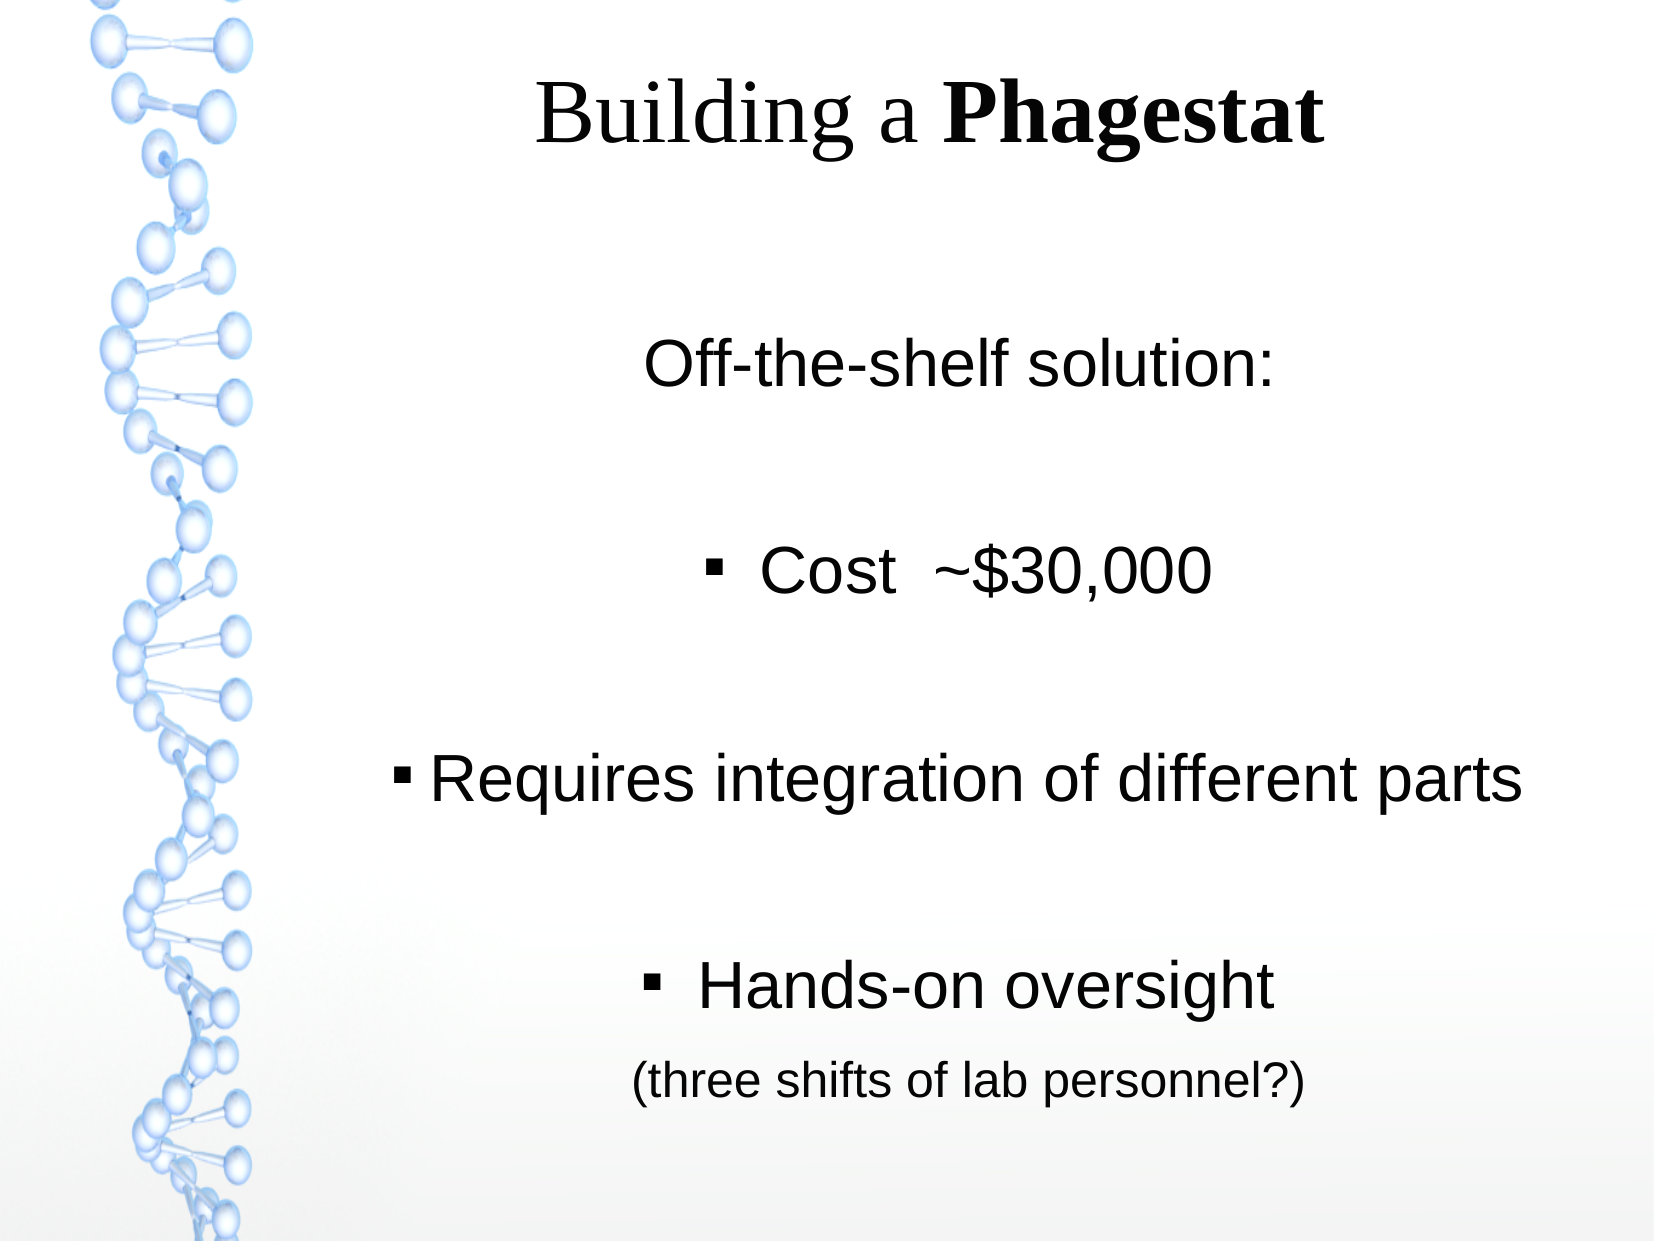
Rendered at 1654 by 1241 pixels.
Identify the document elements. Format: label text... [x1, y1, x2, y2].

title Building a Phagestat [265, 29, 1595, 193]
text_box Off-the-shelf solution: Cost ~$30,000 Requires integration of different parts Hands-on oversight (three shifts of lab personnel?) [344, 210, 1576, 1117]
picture [0, 0, 1654, 1241]
